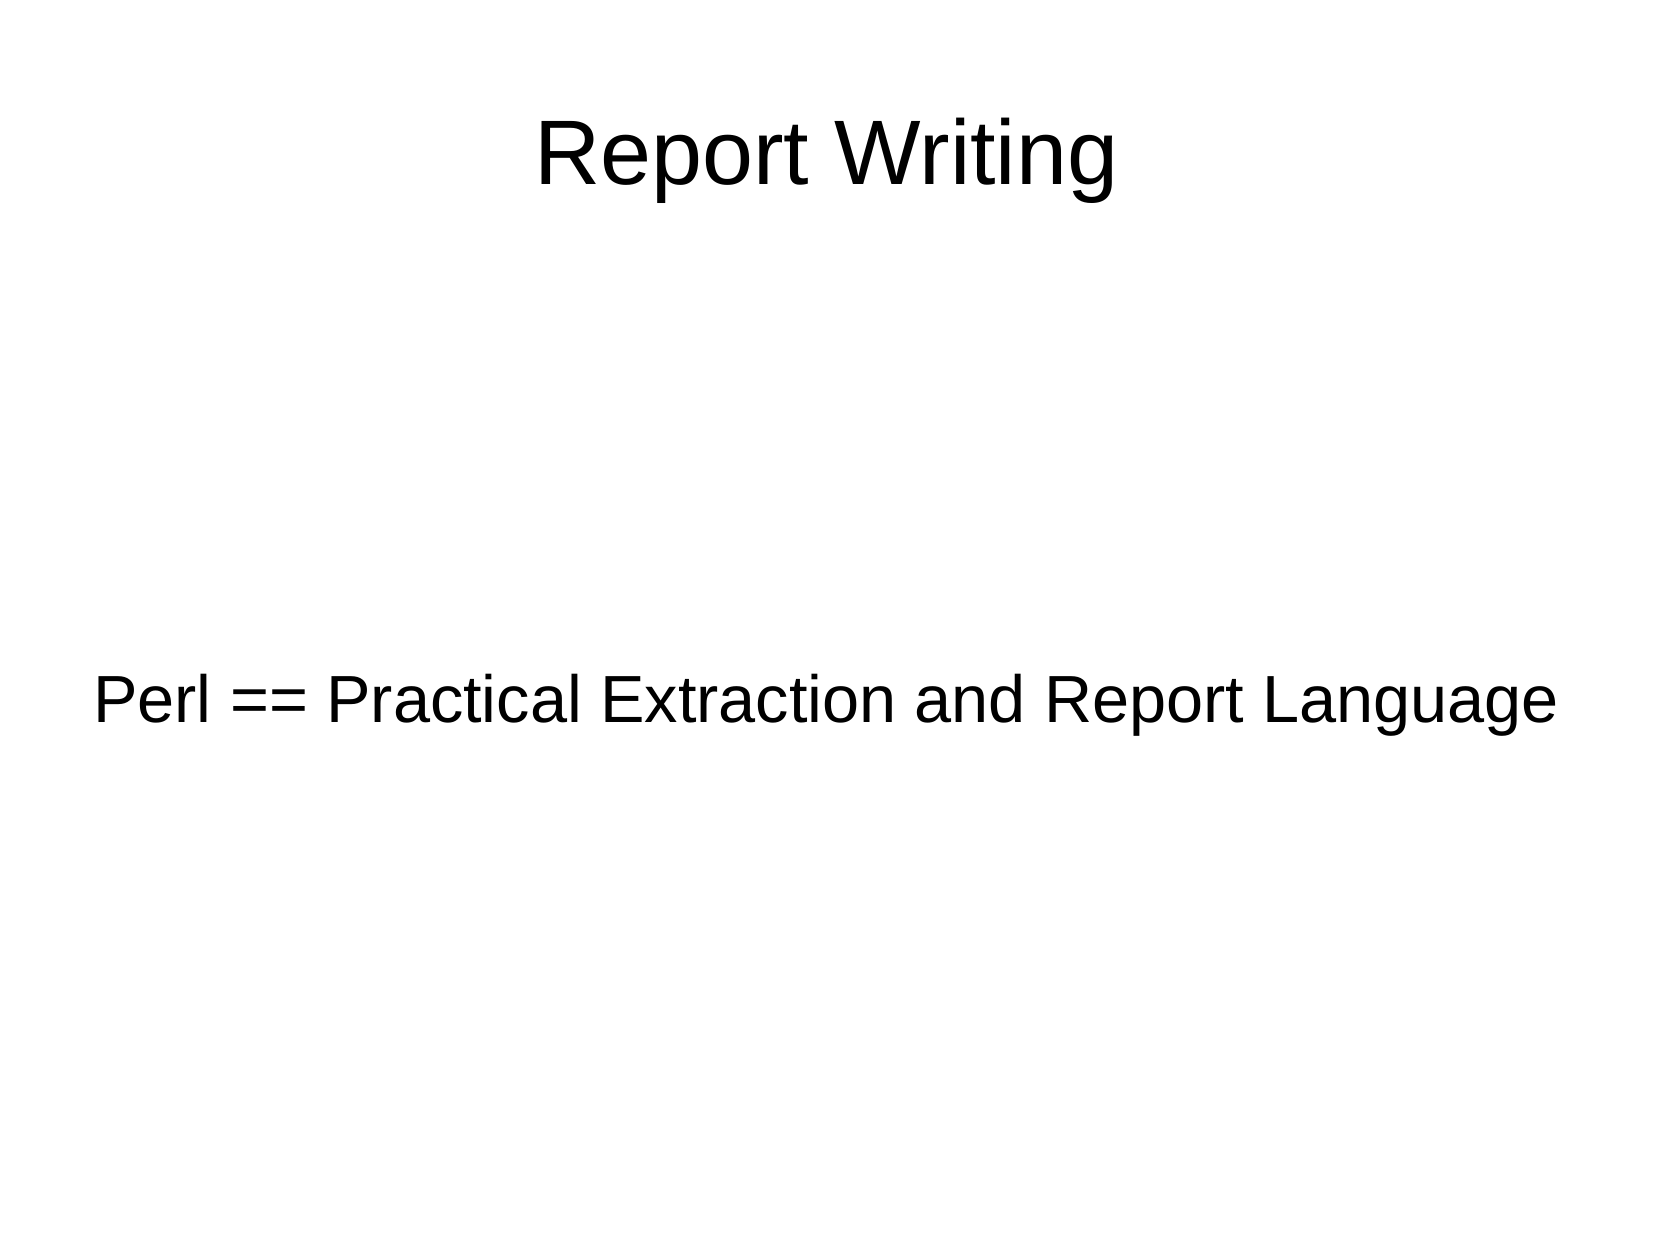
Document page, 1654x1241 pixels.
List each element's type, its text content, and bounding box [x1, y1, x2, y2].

title Report Writing [82, 49, 1571, 257]
subtitle Perl == Practical Extraction and Report Language [82, 297, 1571, 1102]
